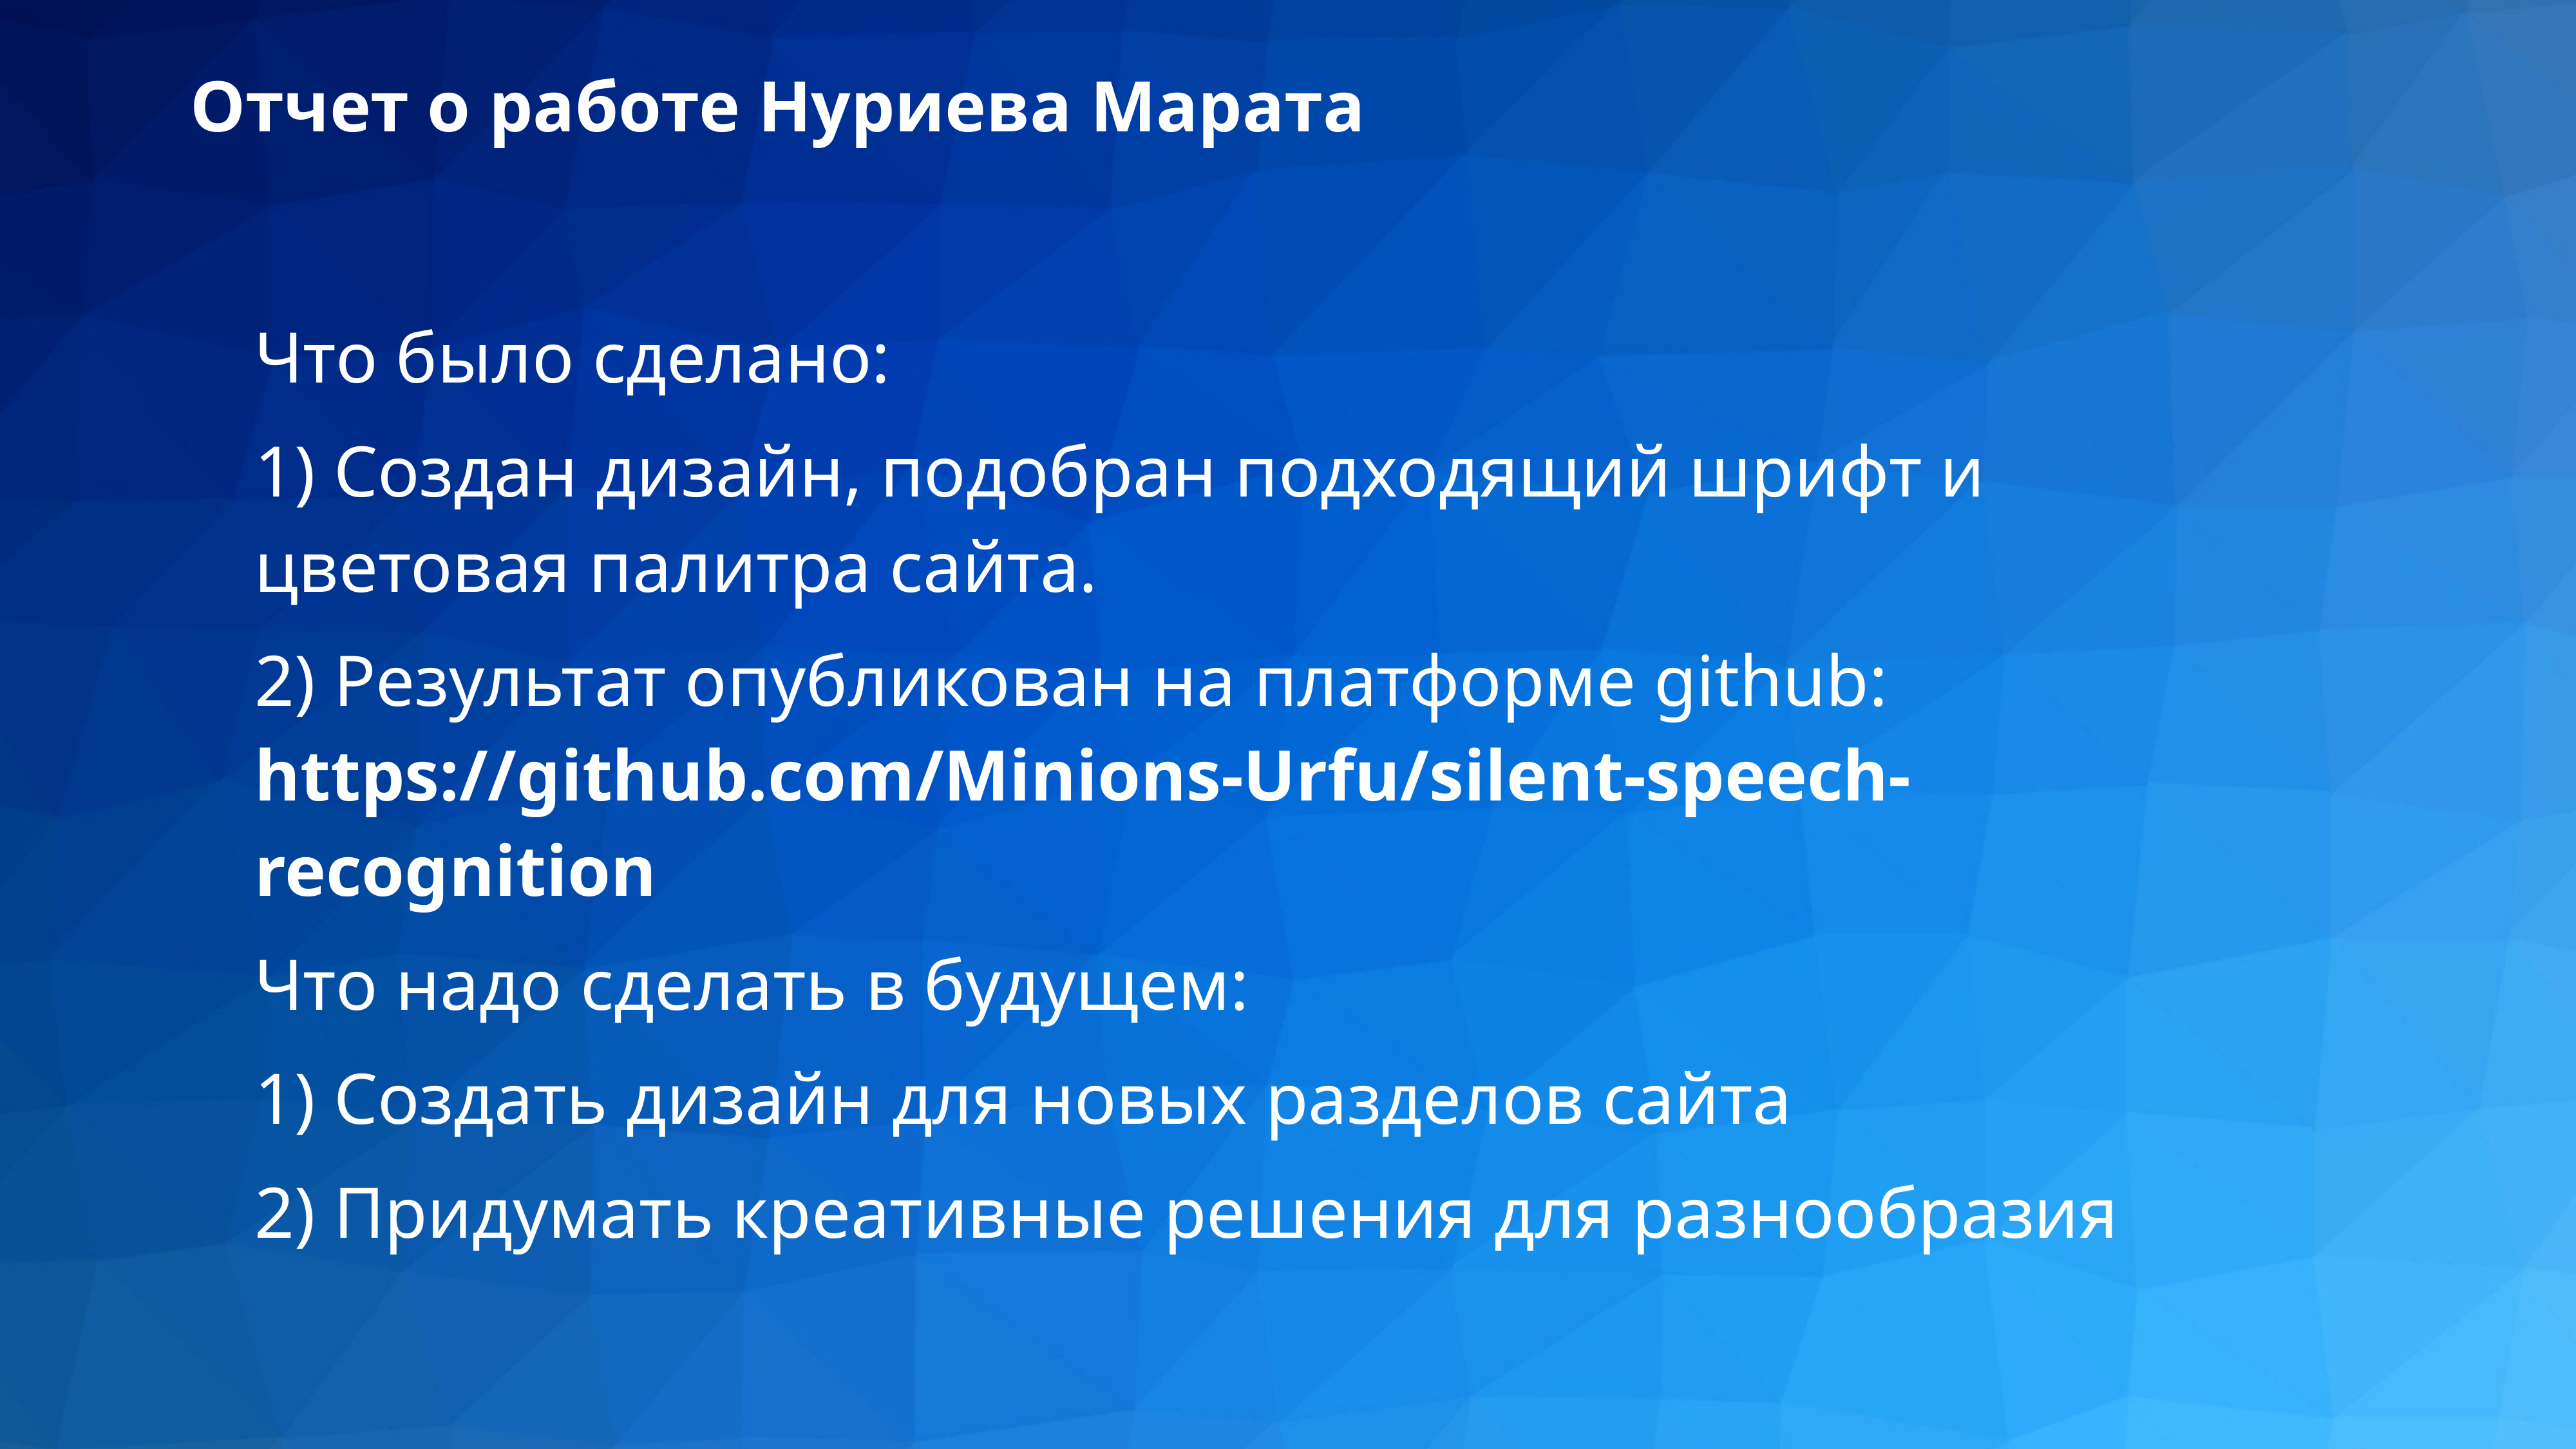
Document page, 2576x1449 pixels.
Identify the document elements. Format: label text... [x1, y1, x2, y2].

picture [0, 0, 2576, 1449]
title Отчет о работе Нуриева Марата [190, 0, 2263, 350]
list Что было сделано: 1) Создан дизайн, подобран подходящий шрифт и цветовая палитра сайта. 2) Результат опубликован на платформе github: https://github.com/Minions-Urfu/silent-speech-recognition Что надо сделать в будущем: 1) Создать дизайн для новых разделов сайта 2) Придумать креативные решения для разнообразия [209, 308, 2282, 1027]
